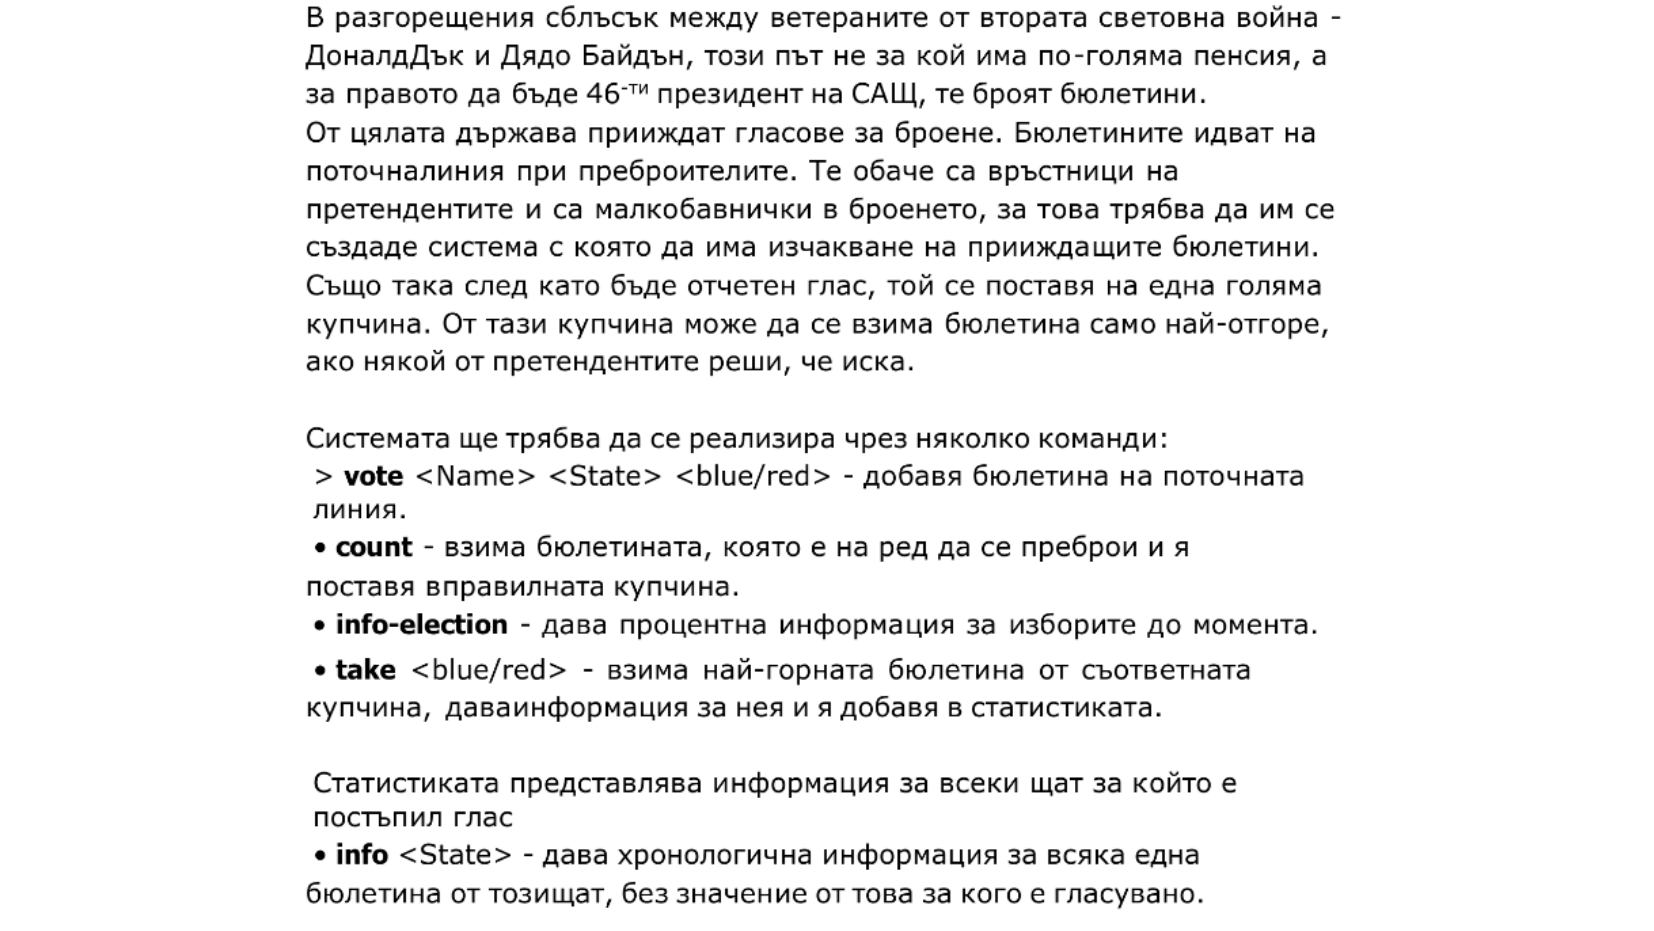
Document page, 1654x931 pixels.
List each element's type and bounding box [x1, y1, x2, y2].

picture [284, 0, 1351, 931]
